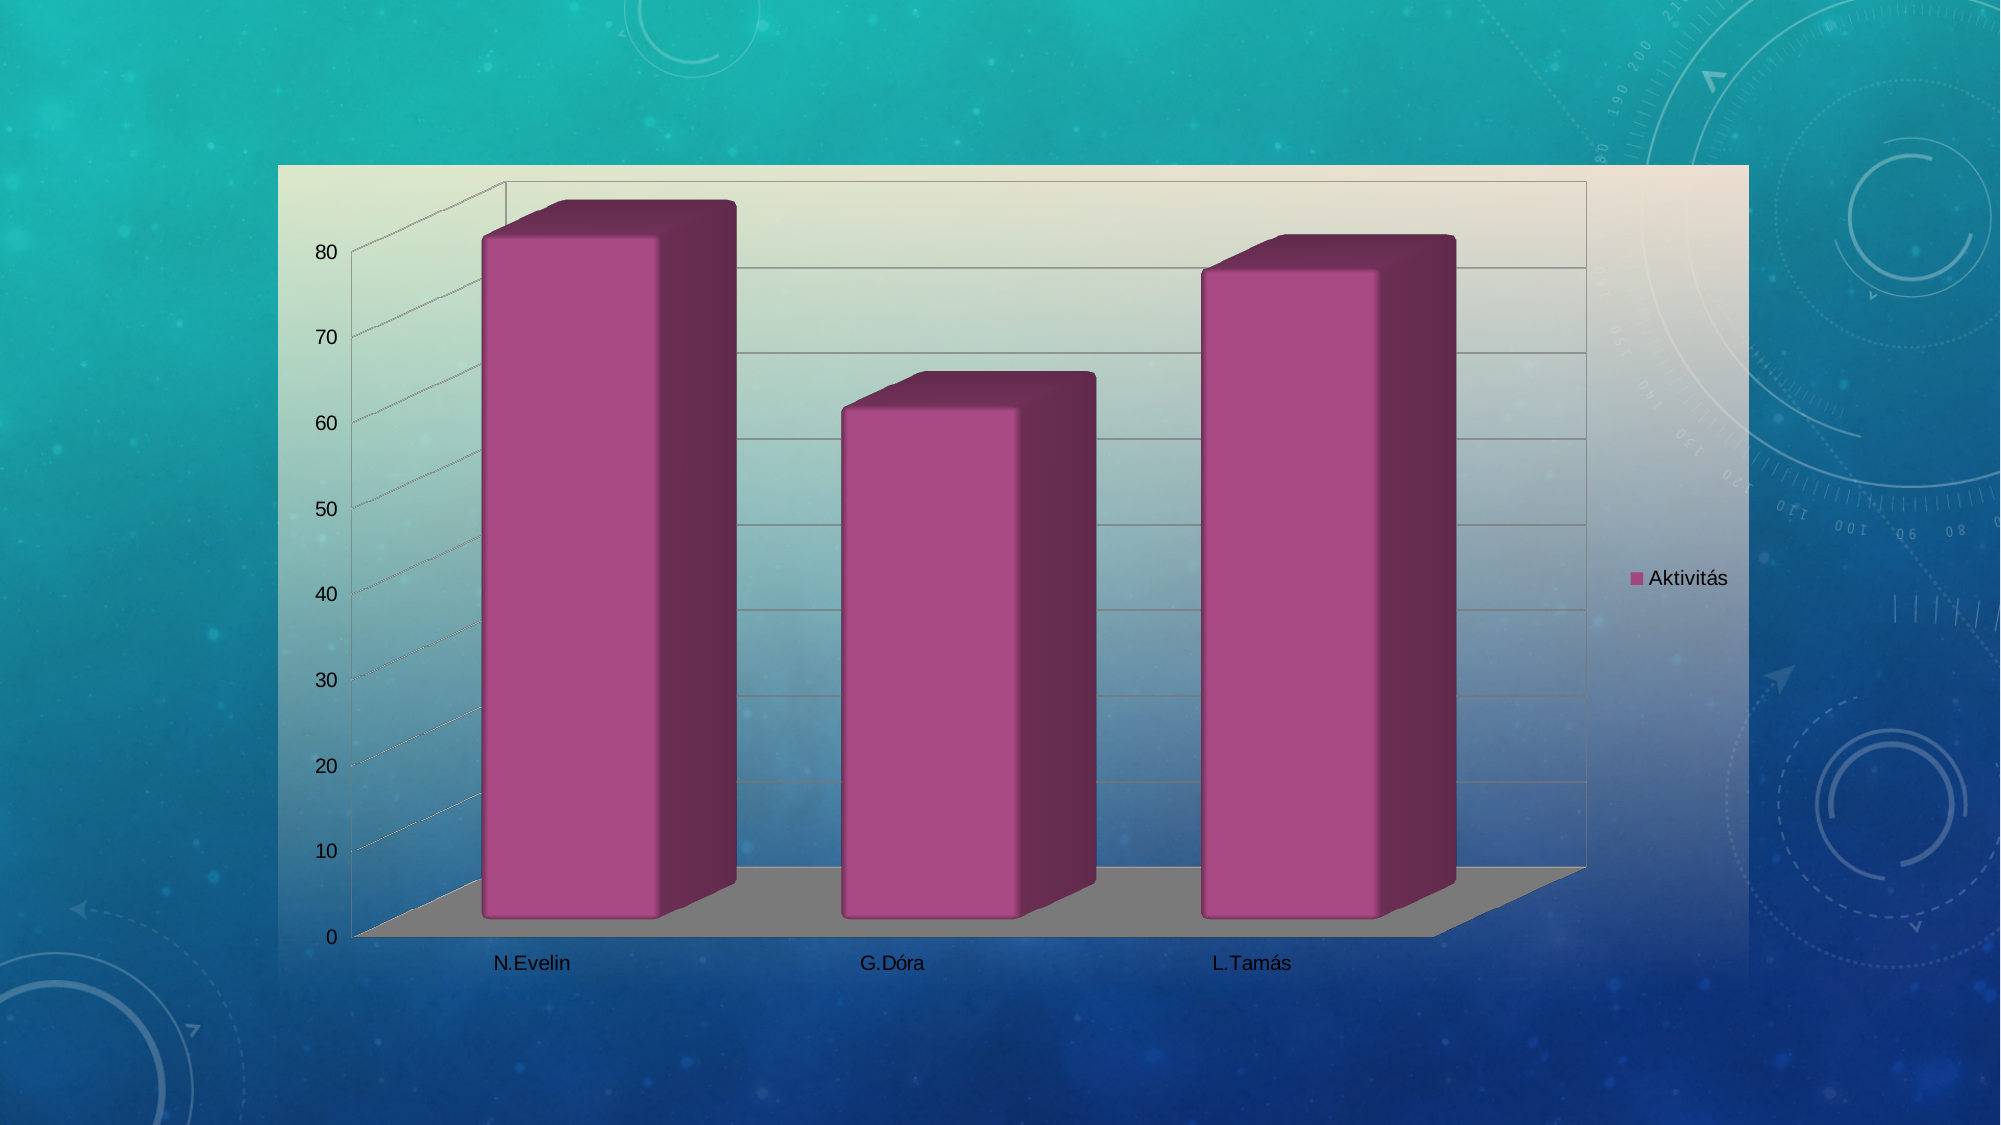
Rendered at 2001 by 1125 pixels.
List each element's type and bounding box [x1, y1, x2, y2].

chart [278, 165, 1749, 993]
picture [0, 0, 2001, 1125]
